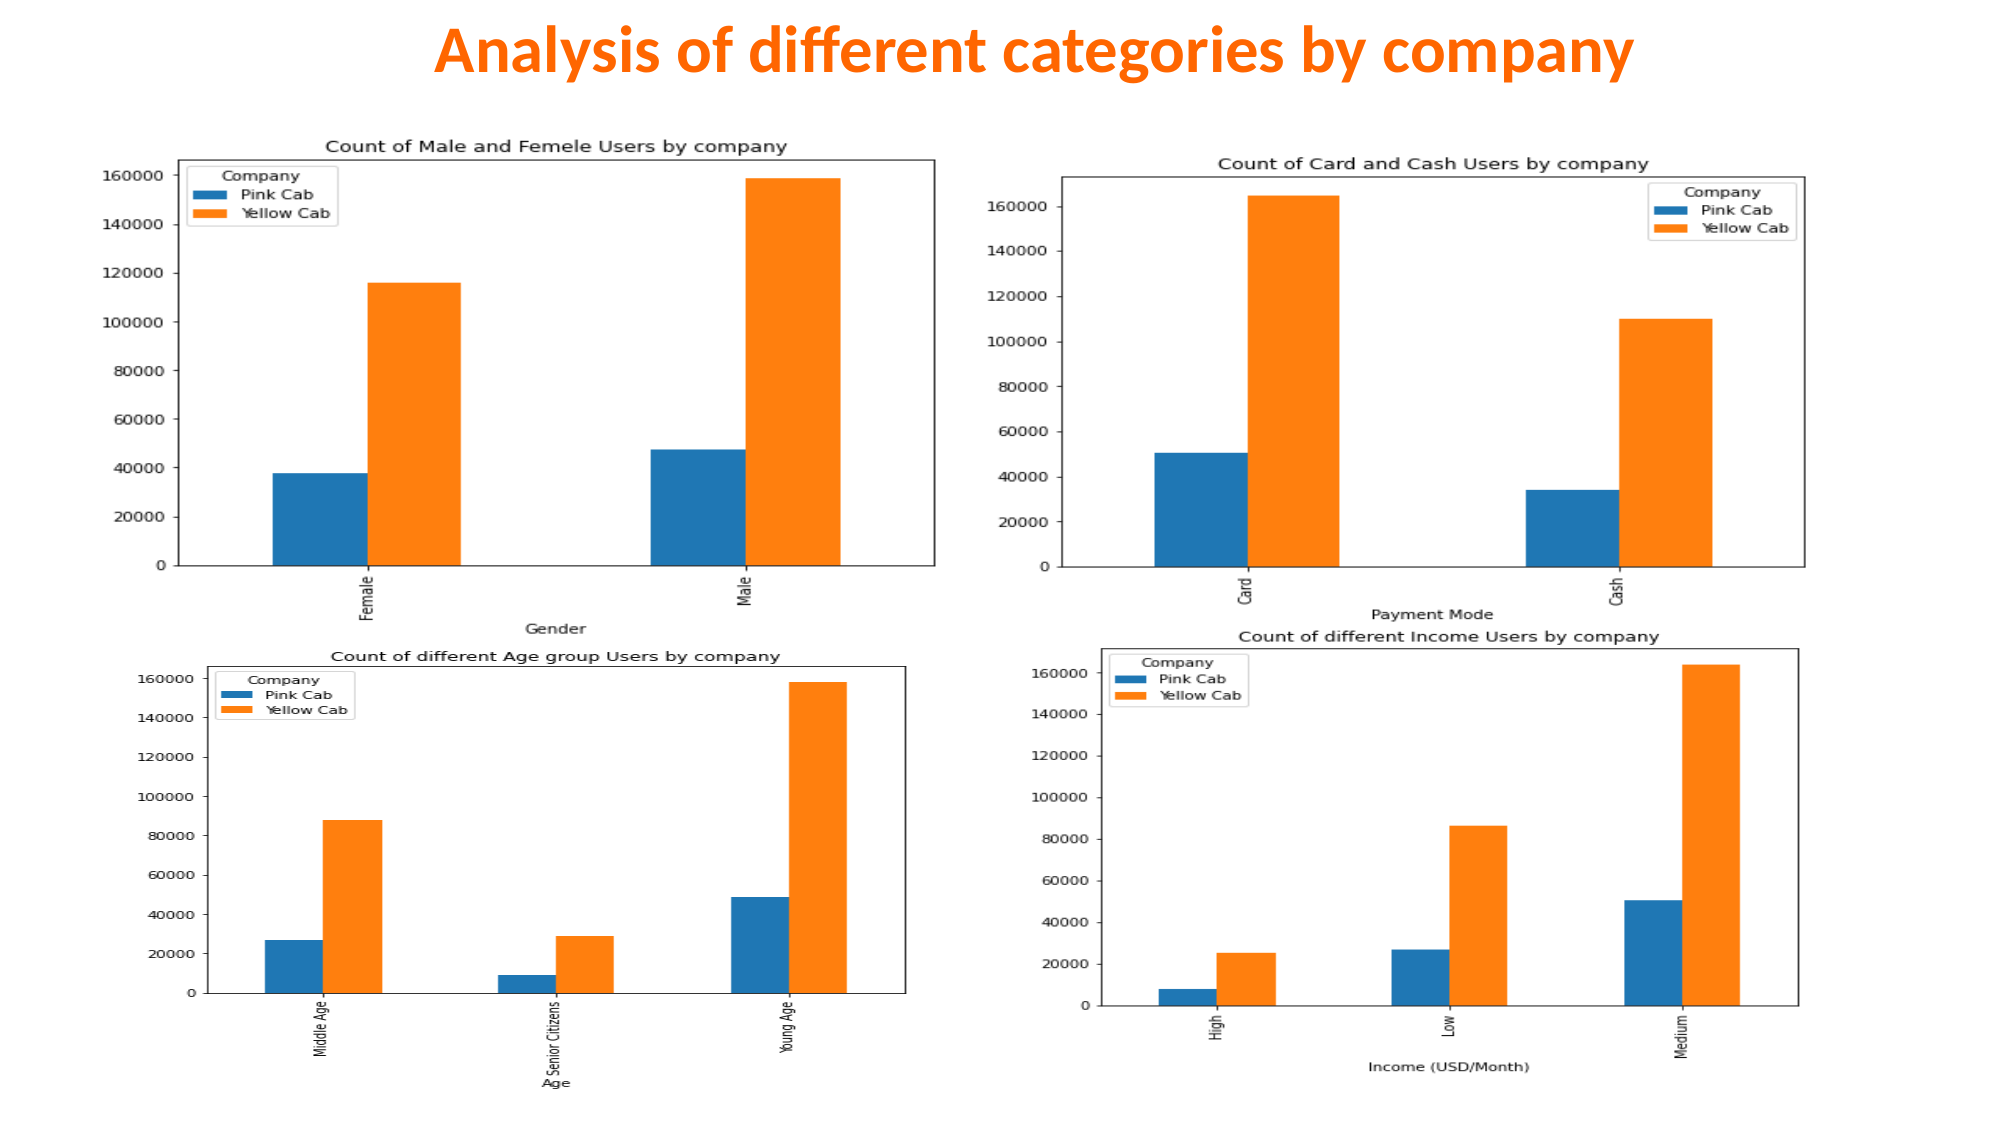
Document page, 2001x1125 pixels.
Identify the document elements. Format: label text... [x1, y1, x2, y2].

picture [90, 131, 946, 1096]
picture [975, 149, 1816, 1081]
text_box Analysis of different categories by company [420, 15, 1726, 112]
